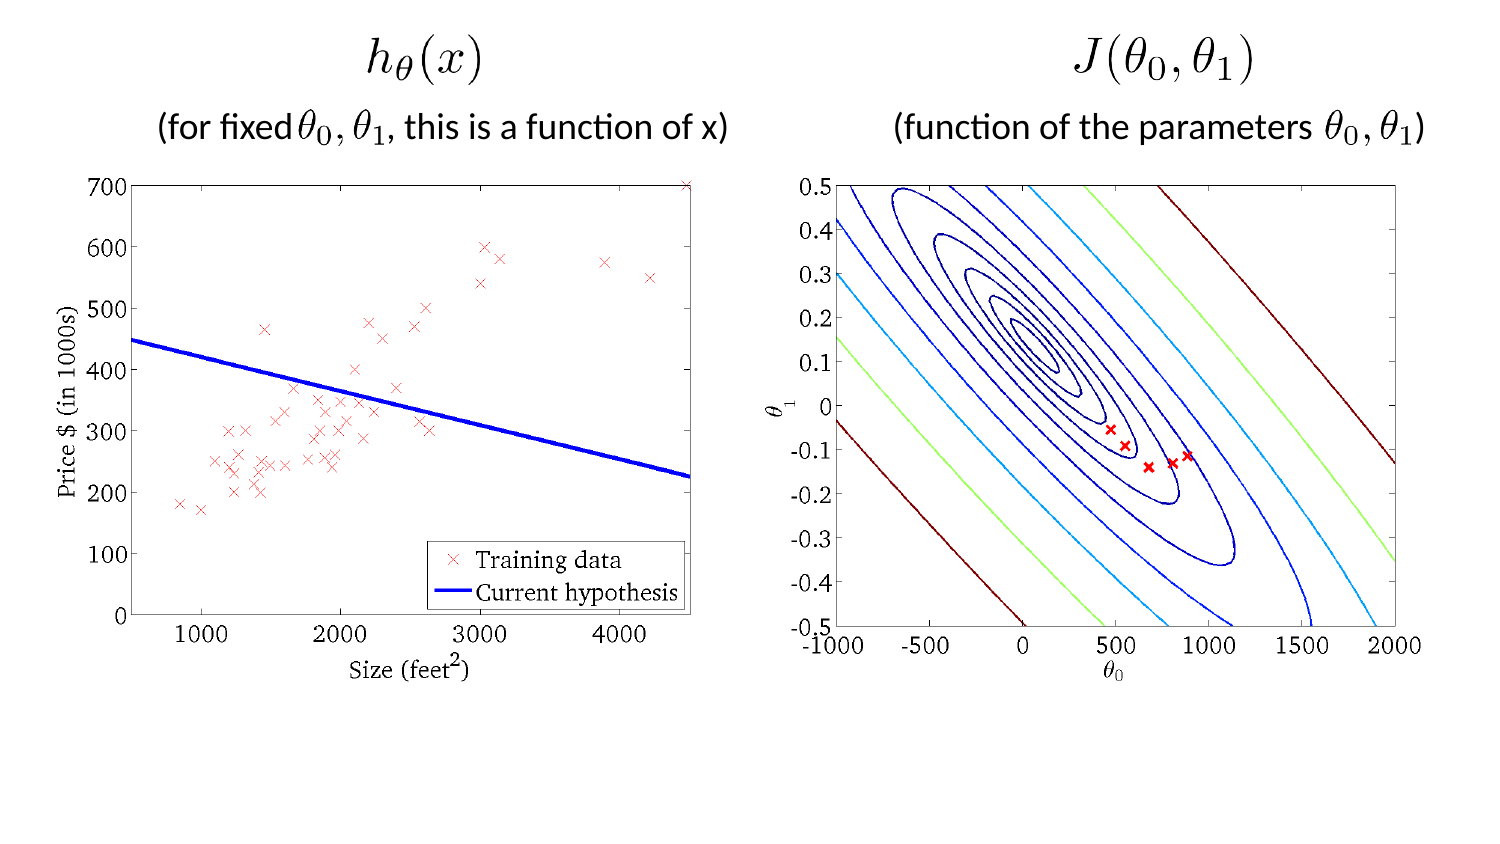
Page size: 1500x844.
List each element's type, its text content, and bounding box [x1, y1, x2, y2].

text_box (function of the parameters ) [877, 94, 1442, 155]
picture [1325, 109, 1411, 146]
picture [1074, 34, 1252, 85]
picture [37, 144, 1463, 685]
picture [367, 34, 480, 85]
picture [298, 109, 384, 146]
text_box (for fixed , this is a function of x) [141, 94, 745, 155]
